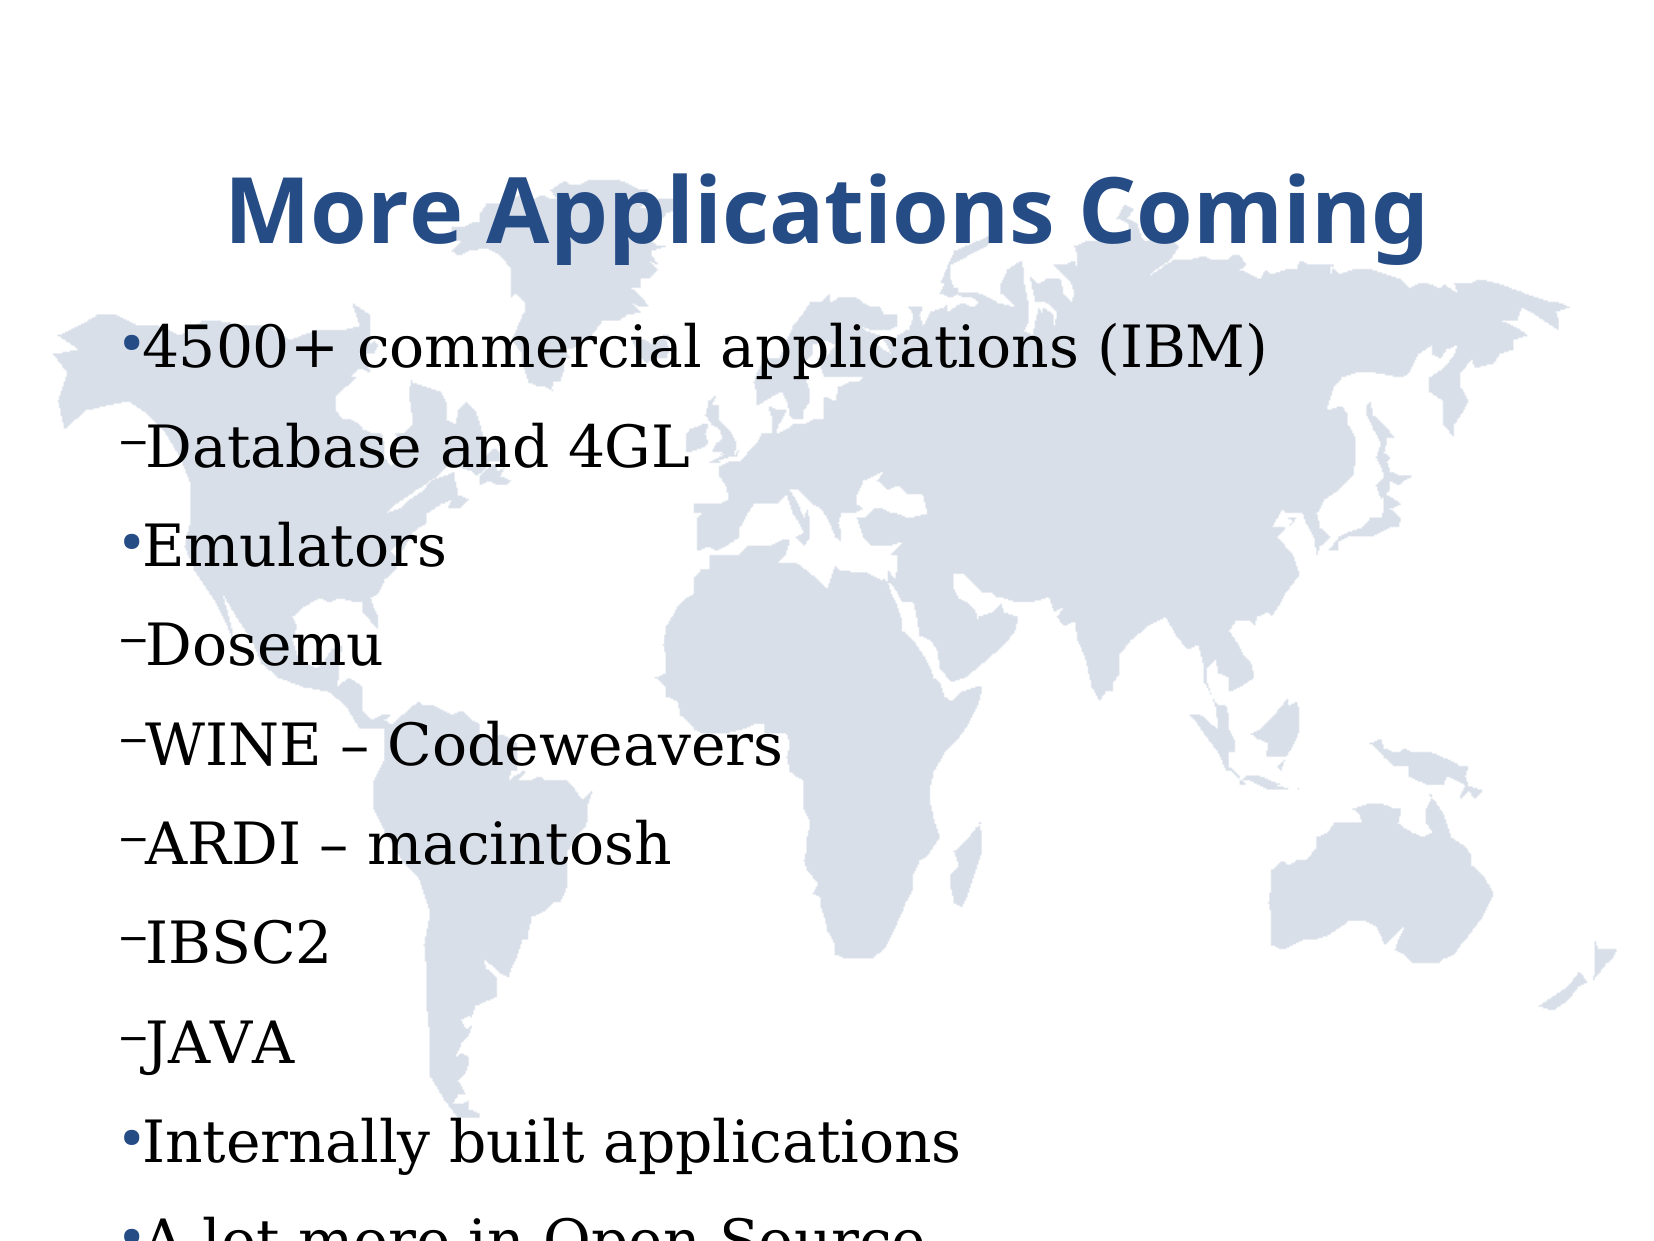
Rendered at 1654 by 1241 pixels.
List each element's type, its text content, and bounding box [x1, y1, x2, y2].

list 4500+ commercial applications (IBM) Database and 4GL Emulators Dosemu WINE – Codeweavers ARDI – macintosh IBSC2 JAVA Internally built applications A lot more in Open Source [121, 309, 1534, 1218]
title More Applications Coming [121, 102, 1534, 309]
